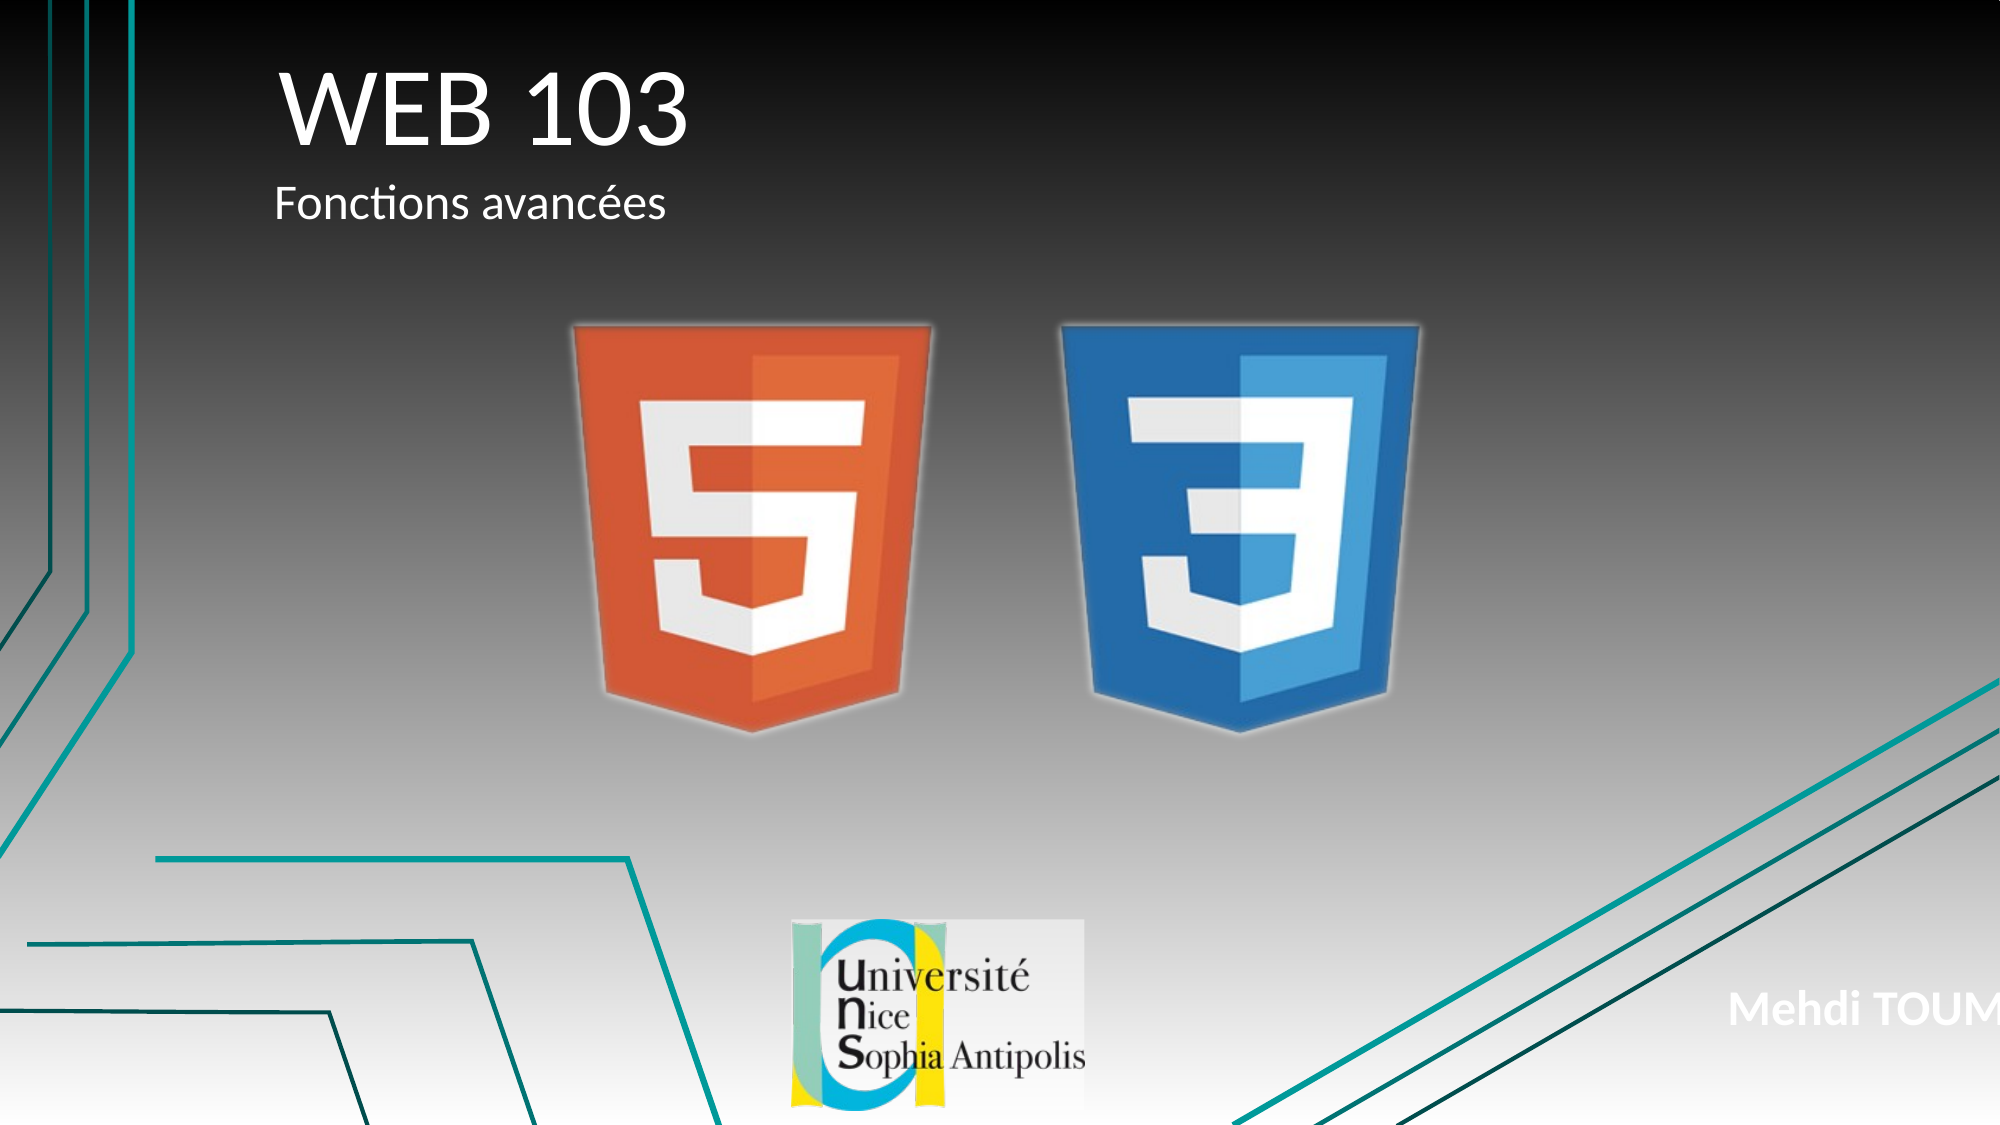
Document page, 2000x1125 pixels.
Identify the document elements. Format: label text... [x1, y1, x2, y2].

title WEB 103 [263, 41, 1697, 201]
picture [791, 919, 1085, 1111]
picture [564, 317, 1434, 745]
text_box Mehdi TOUMI [1712, 968, 2000, 1044]
picture [891, 935, 901, 940]
subtitle Fonctions avancées [259, 168, 1693, 268]
